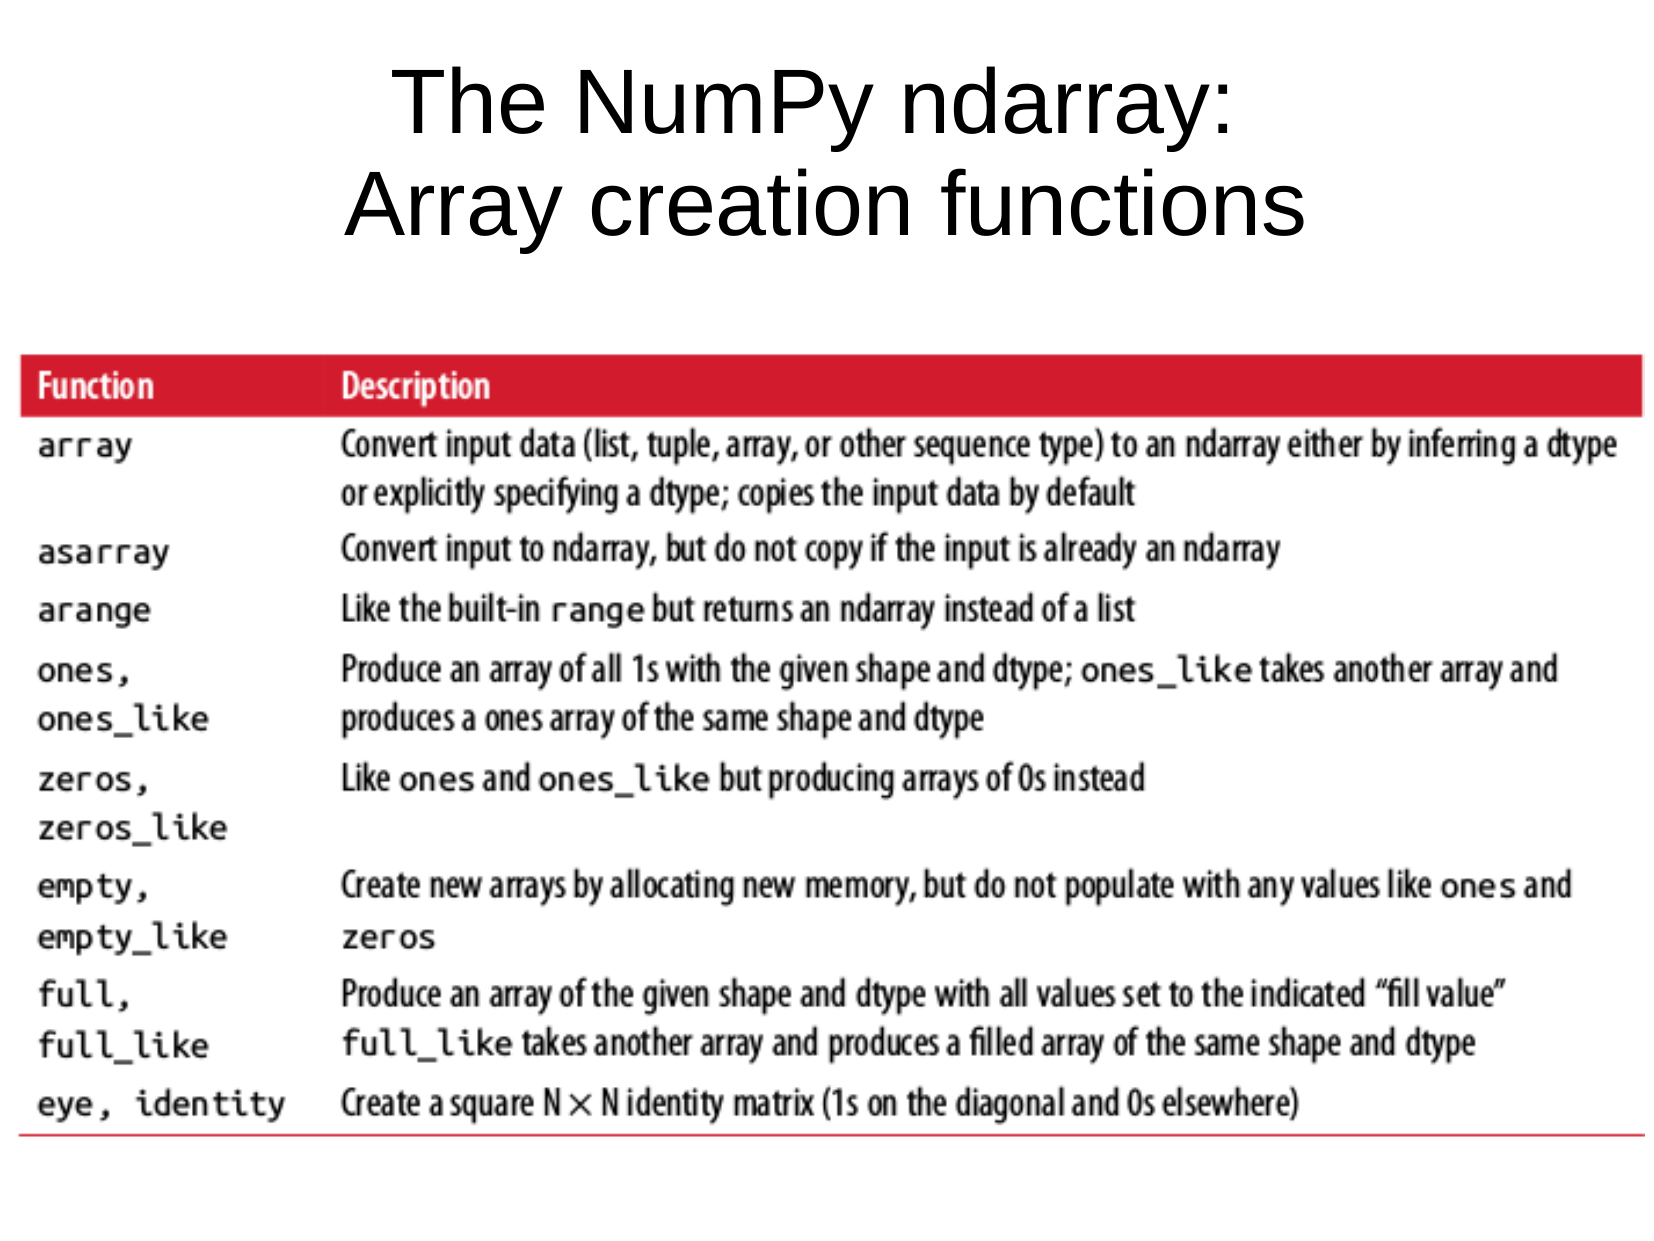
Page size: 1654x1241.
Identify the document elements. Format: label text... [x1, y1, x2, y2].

title The NumPy ndarray: Array creation functions [82, 49, 1571, 257]
picture [17, 339, 1645, 1144]
